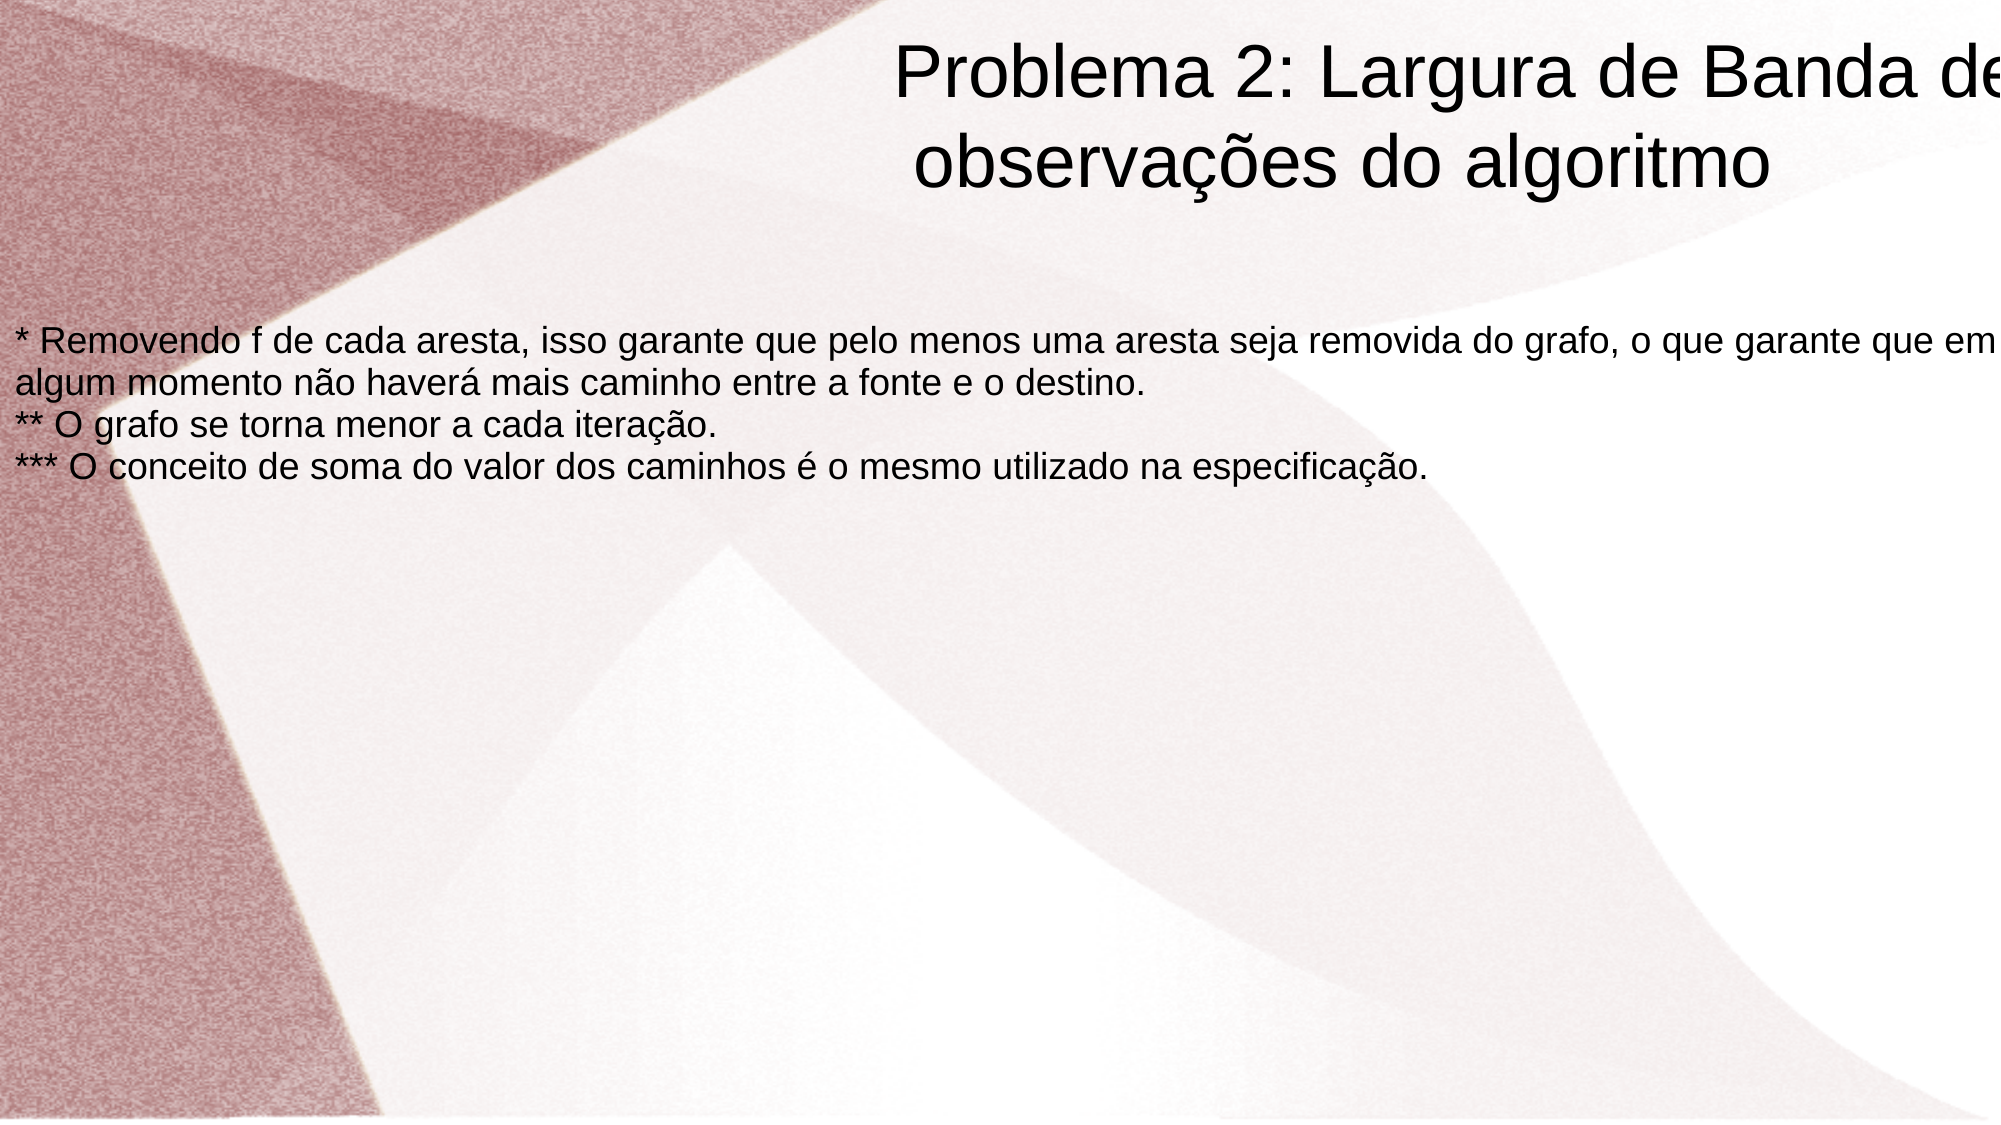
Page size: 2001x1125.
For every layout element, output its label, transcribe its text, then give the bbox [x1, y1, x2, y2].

text_box Problema 2: Largura de Banda de internet observações do algoritmo [893, 59, 1245, 165]
picture [0, 0, 2001, 1125]
text_box * Removendo f de cada aresta, isso garante que pelo menos uma aresta seja removida do grafo, o que garante que em algum momento não haverá mais caminho entre a fonte e o destino. ** O grafo se torna menor a cada iteração. *** O conceito de soma do valor dos caminhos é o mesmo utilizado na especificação. [0, 312, 2000, 496]
